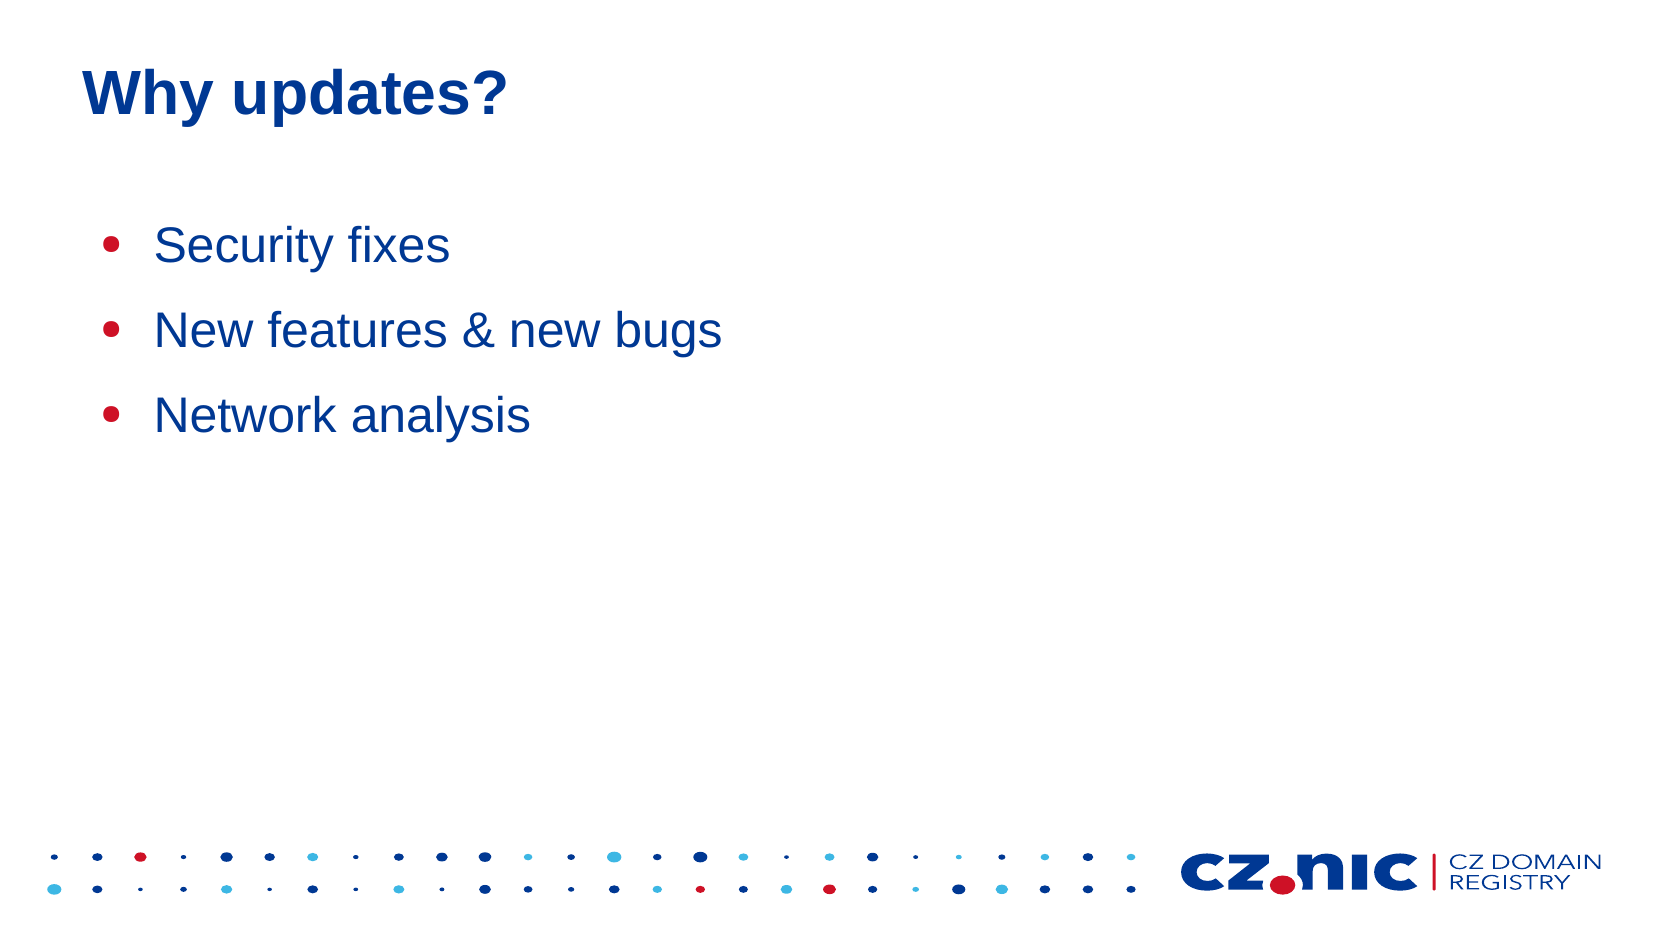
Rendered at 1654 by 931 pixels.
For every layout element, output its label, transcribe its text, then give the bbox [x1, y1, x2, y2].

list Security fixes New features & new bugs Network analysis [82, 217, 1571, 832]
title Why updates? [82, 53, 1571, 133]
